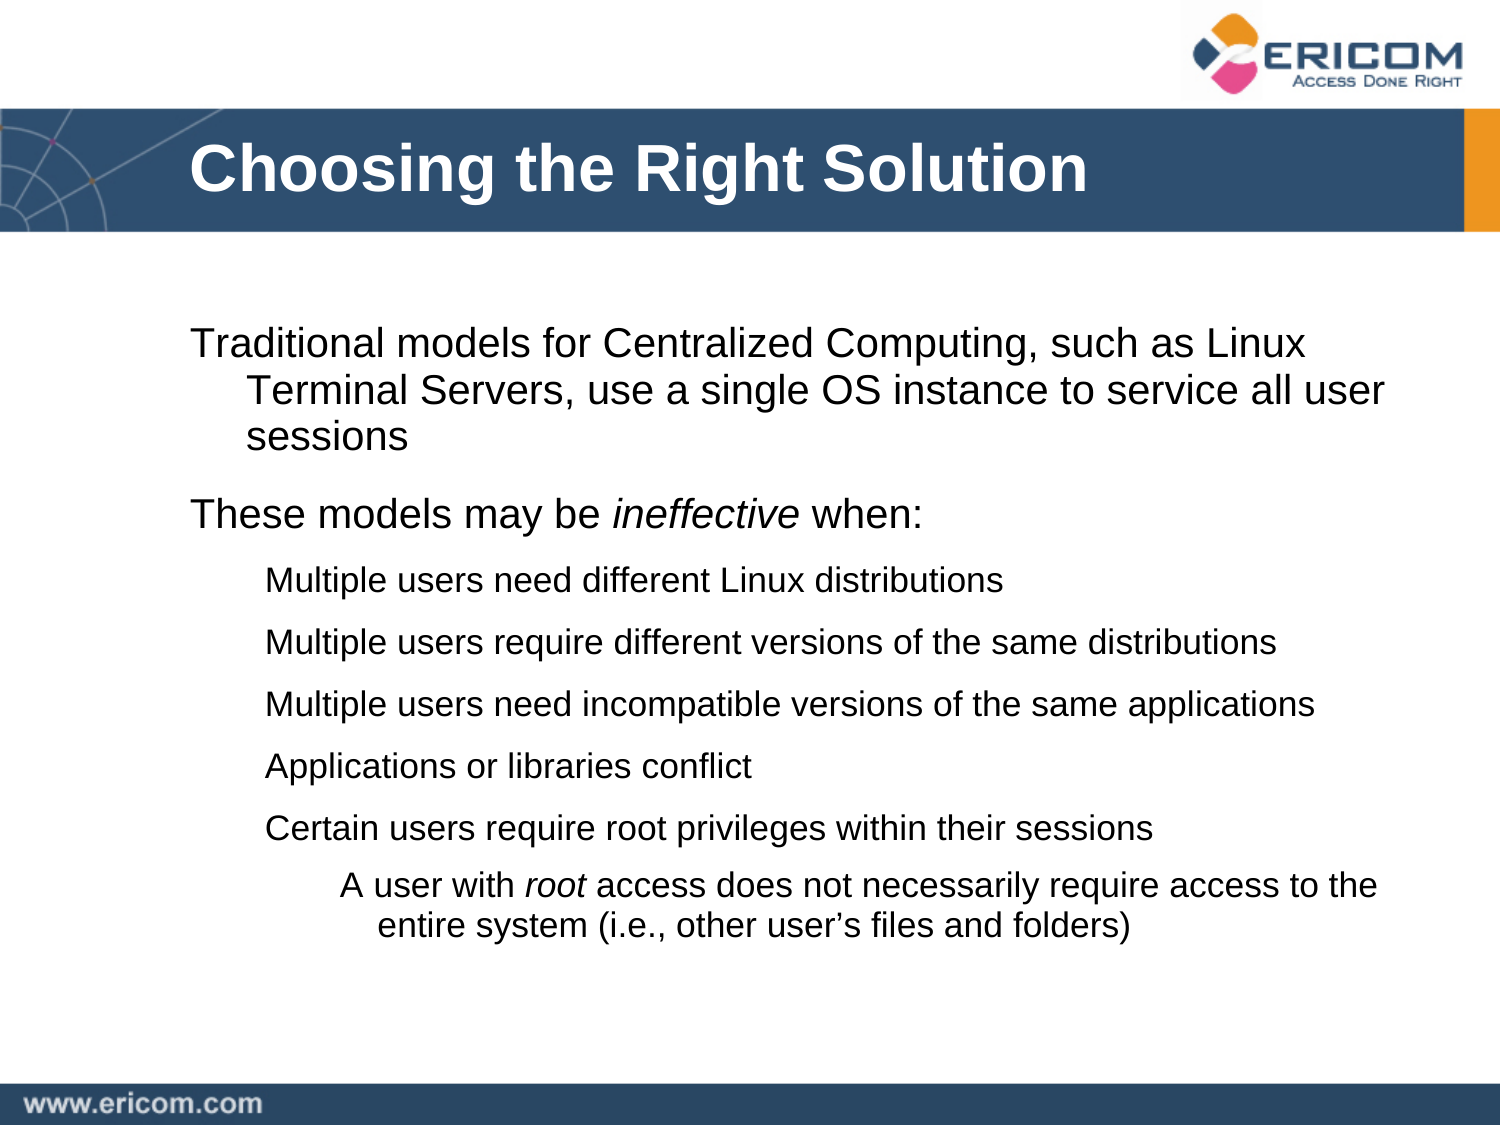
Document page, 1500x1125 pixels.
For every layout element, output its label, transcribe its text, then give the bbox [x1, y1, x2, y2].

picture [0, 0, 1500, 1125]
title Choosing the Right Solution [174, 74, 1438, 263]
list Traditional models for Centralized Computing, such as Linux Terminal Servers, use a single OS instance to service all user sessions These models may be ineffective when: Multiple users need different Linux distributions Multiple users require different versions of the same distributions Multiple users need incompatible versions of the same applications Applications or libraries conflict Certain users require root privileges within their sessions A user with root access does not necessarily require access to the entire system (i.e., other user’s files and folders) [174, 312, 1438, 1088]
